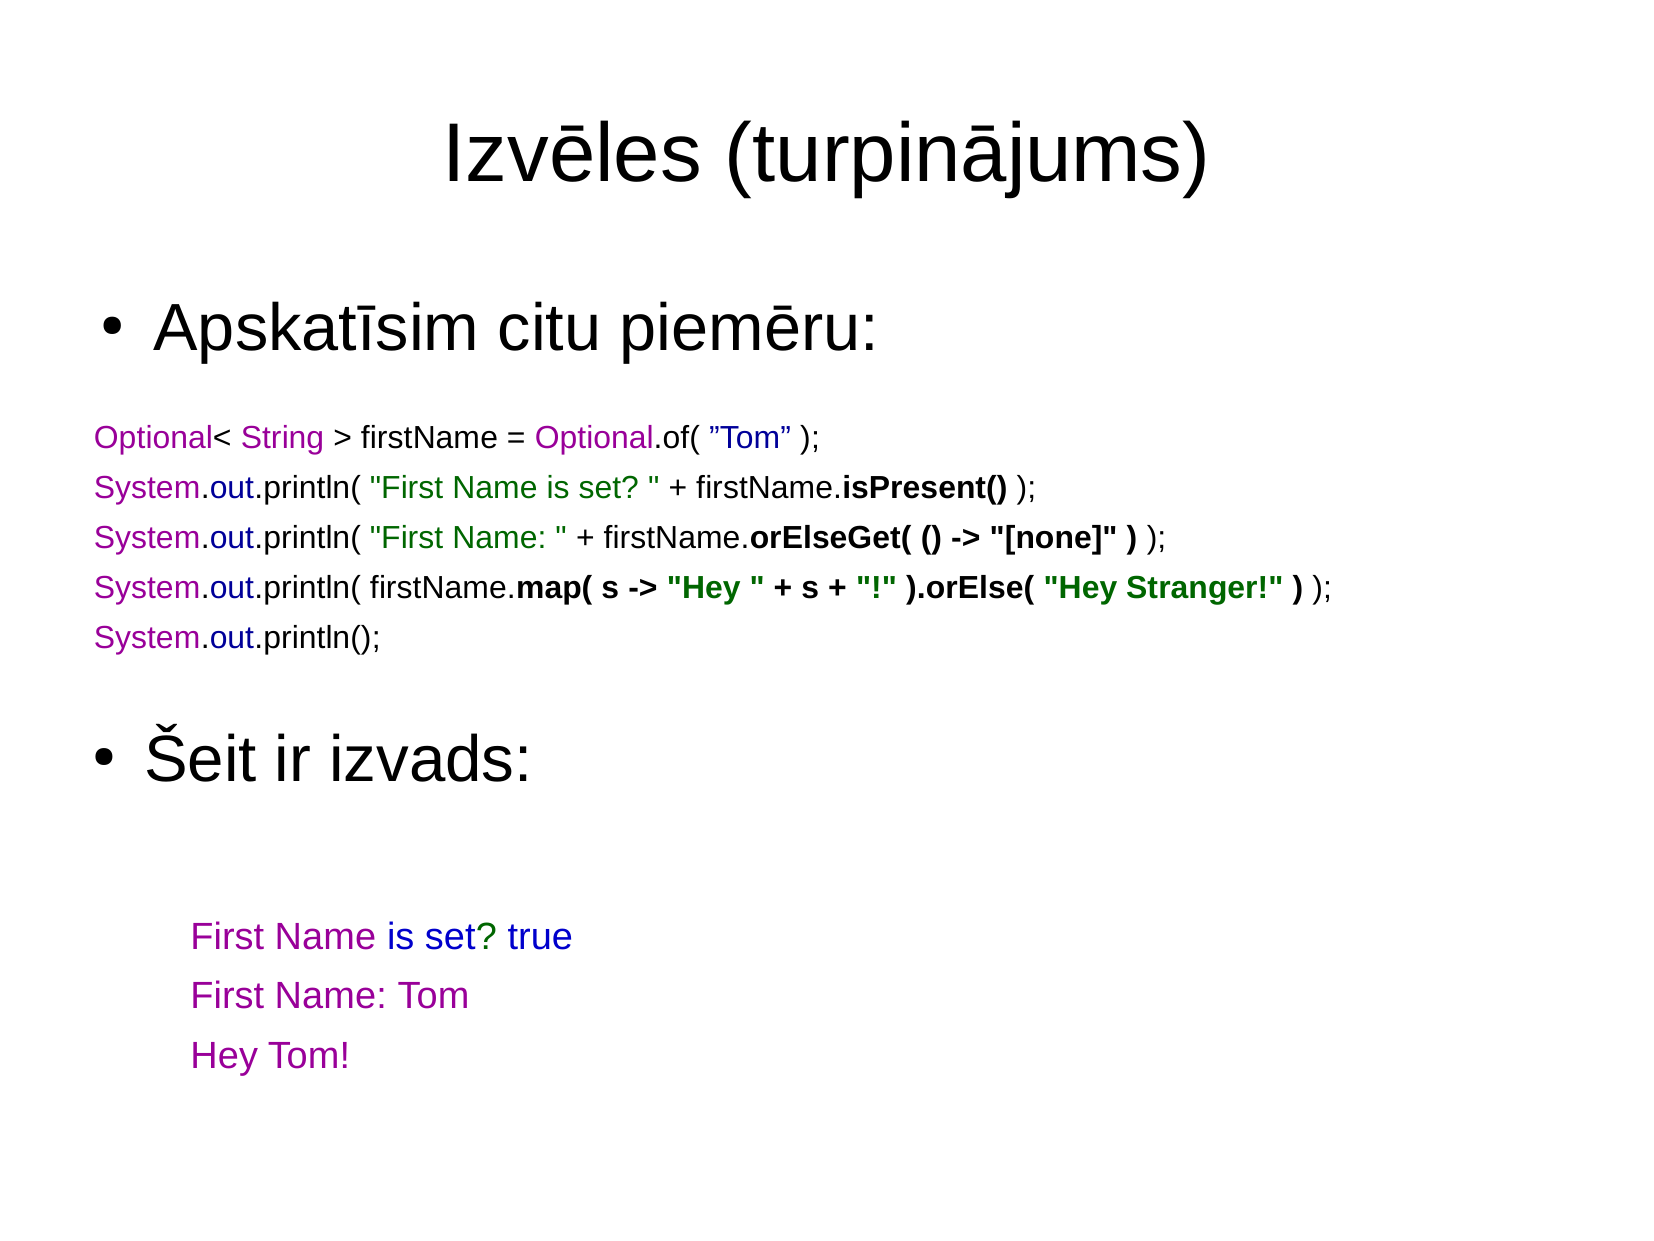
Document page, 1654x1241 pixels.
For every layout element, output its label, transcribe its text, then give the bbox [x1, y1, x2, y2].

list Optional< String > firstName = Optional.of( ”Tom” ); System.out.println( "First Name is set? " + firstName.isPresent() ); System.out.println( "First Name: " + firstName.orElseGet( () -> "[none]" ) ); System.out.println( firstName.map( s -> "Hey " + s + "!" ).orElse( "Hey Stranger!" ) ); System.out.println(); [60, 420, 1456, 658]
title Izvēles (turpinājums) [82, 49, 1571, 257]
list Apskatīsim citu piemēru: [82, 290, 1621, 391]
list First Name is set? true First Name: Tom Hey Tom! [150, 915, 877, 1078]
list Šeit ir izvads: [75, 722, 1186, 796]
